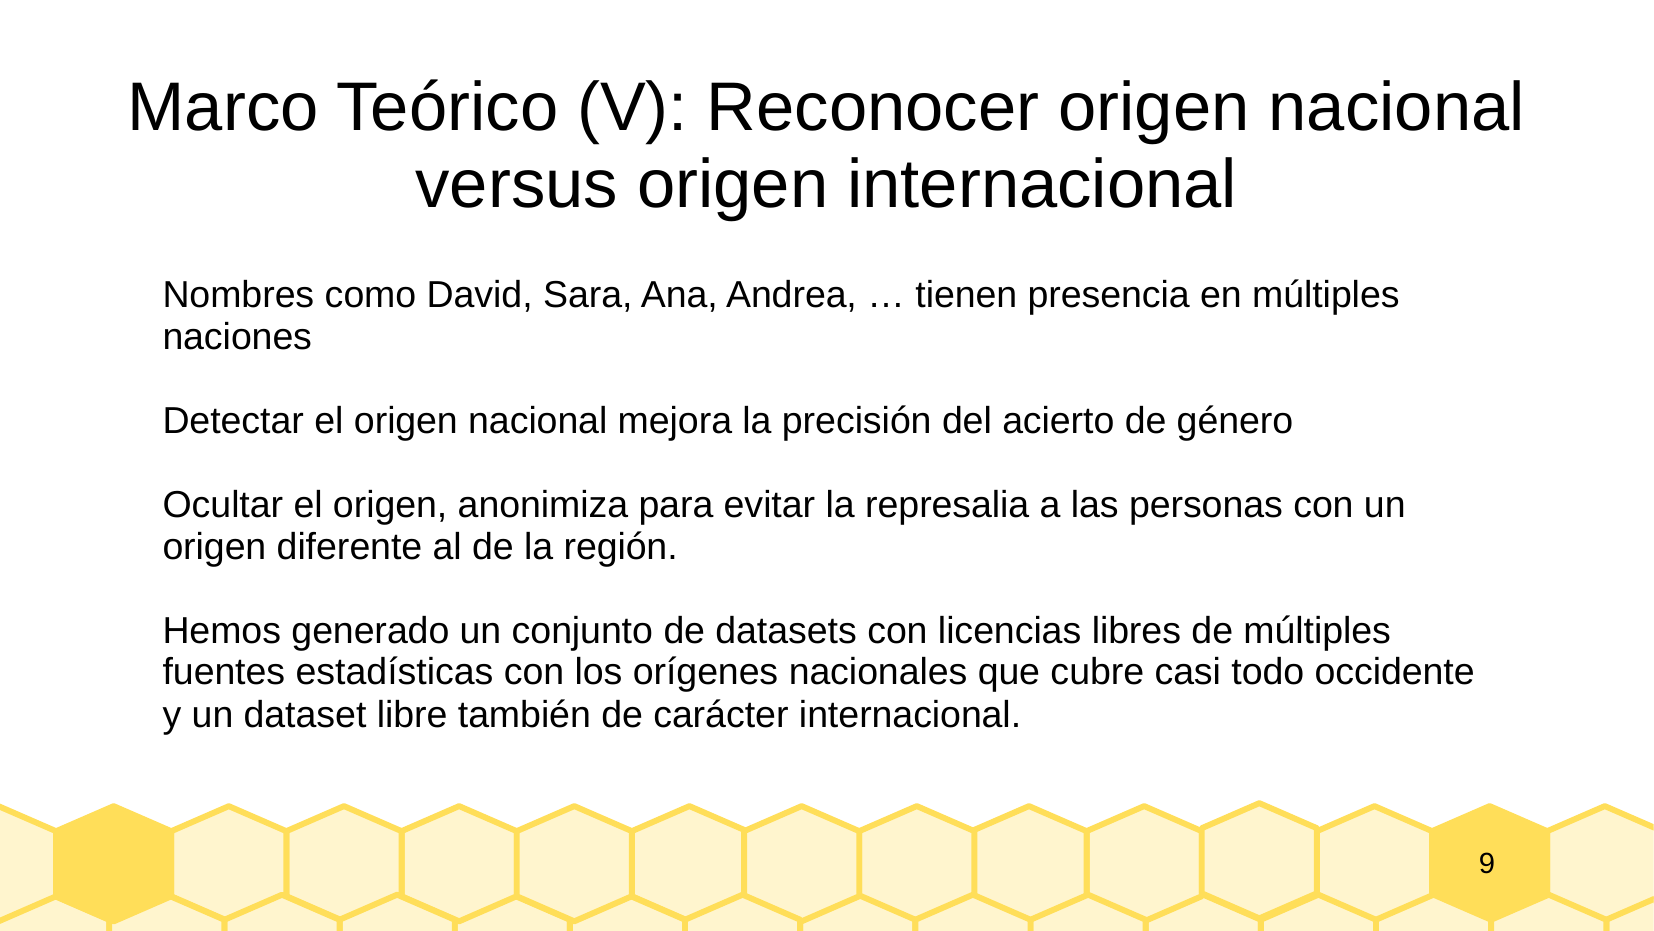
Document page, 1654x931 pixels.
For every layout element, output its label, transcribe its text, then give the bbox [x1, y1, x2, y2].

text_box Nombres como David, Sara, Ana, Andrea, … tienen presencia en múltiples naciones Detectar el origen nacional mejora la precisión del acierto de género Ocultar el origen, anonimiza para evitar la represalia a las personas con un origen diferente al de la región. Hemos generado un conjunto de datasets con licencias libres de múltiples fuentes estadísticas con los orígenes nacionales que cubre casi todo occidente y un dataset libre también de carácter internacional. [147, 265, 1506, 743]
title Marco Teórico (V): Reconocer origen nacional versus origen internacional [88, 67, 1565, 222]
